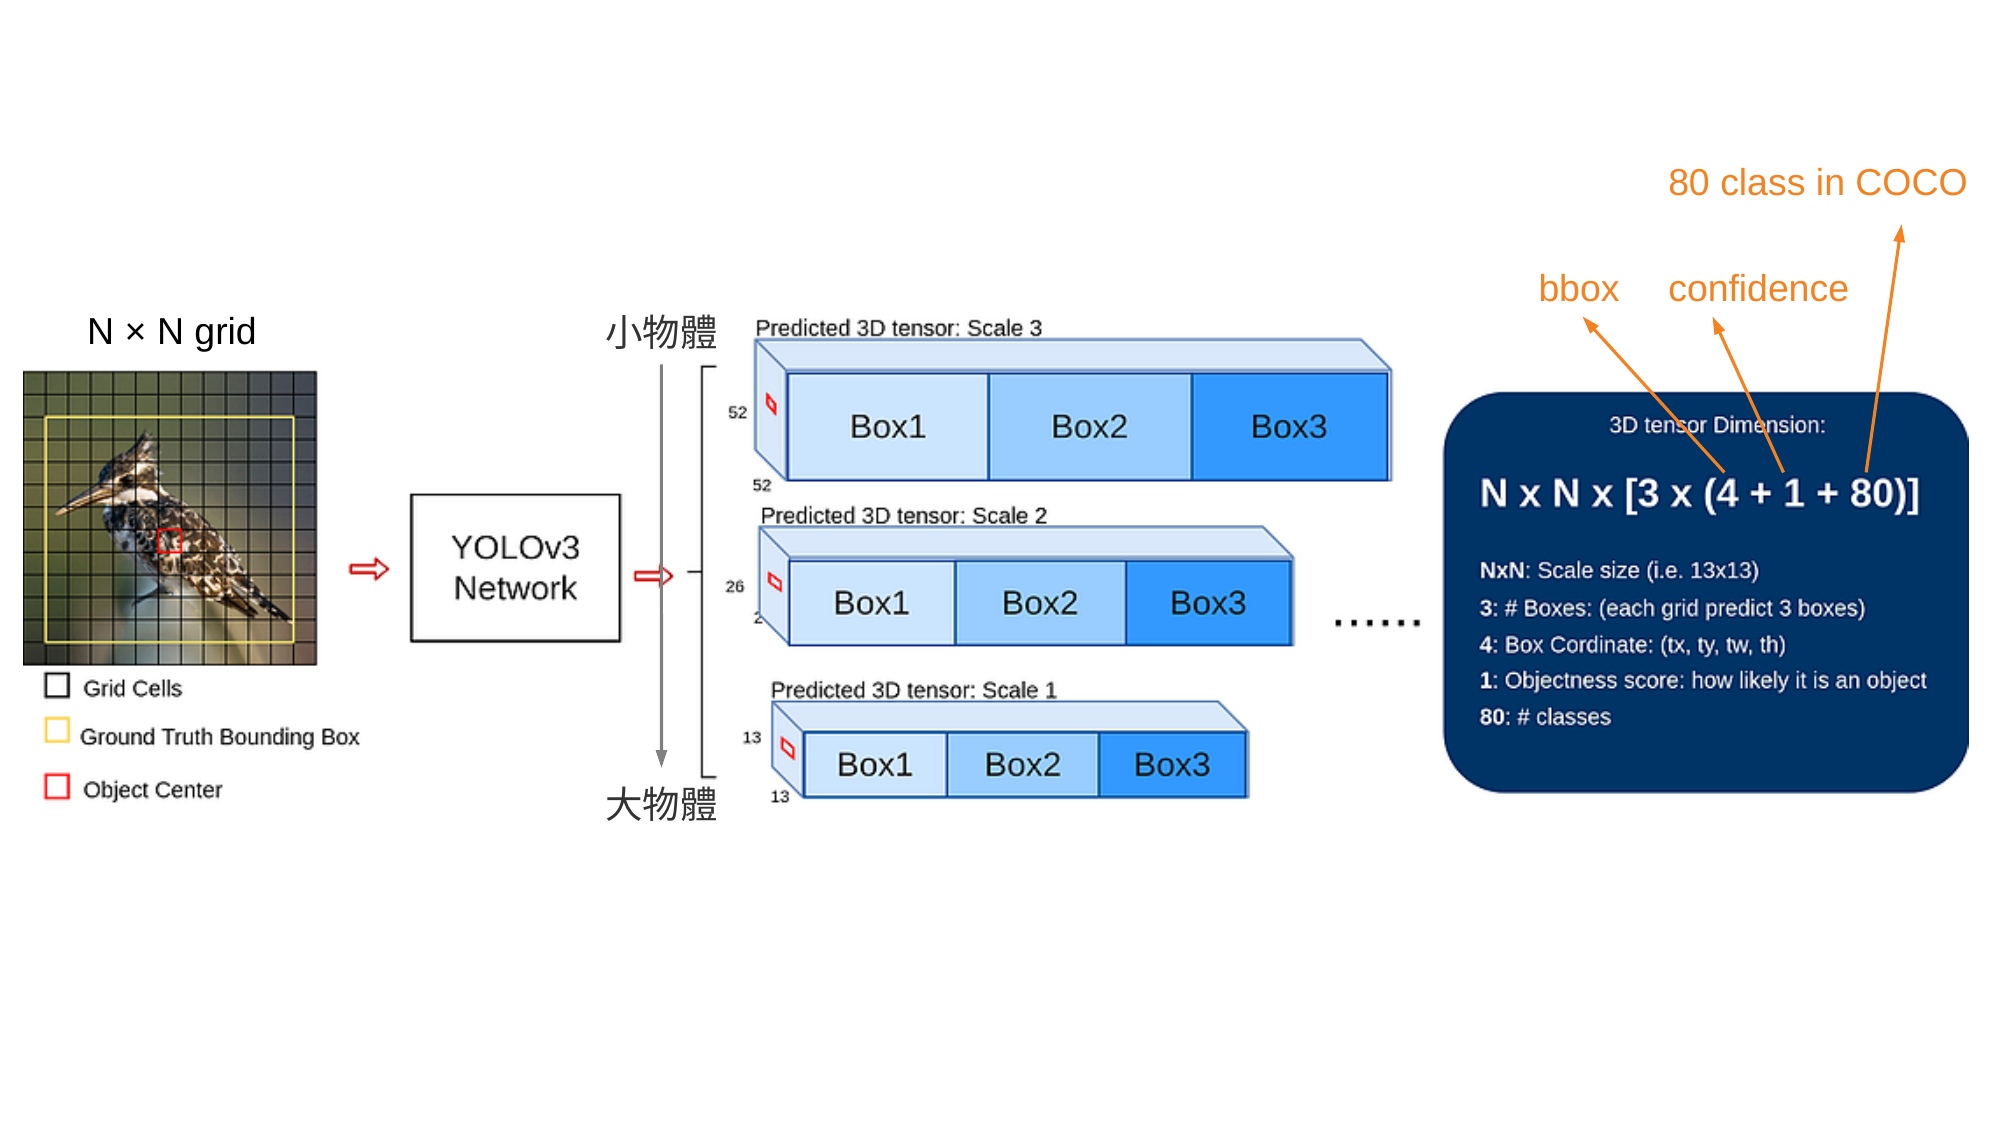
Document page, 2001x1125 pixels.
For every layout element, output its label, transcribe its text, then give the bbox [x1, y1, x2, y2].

text_box confidence [1653, 259, 1864, 317]
text_box 大物體 [590, 767, 733, 837]
text_box bbox [1523, 259, 1635, 317]
picture [23, 303, 660, 815]
text_box 80 class in COCO [1653, 153, 1983, 211]
text_box N × N grid [72, 303, 272, 361]
text_box 小物體 [590, 295, 733, 365]
picture [663, 303, 1969, 815]
